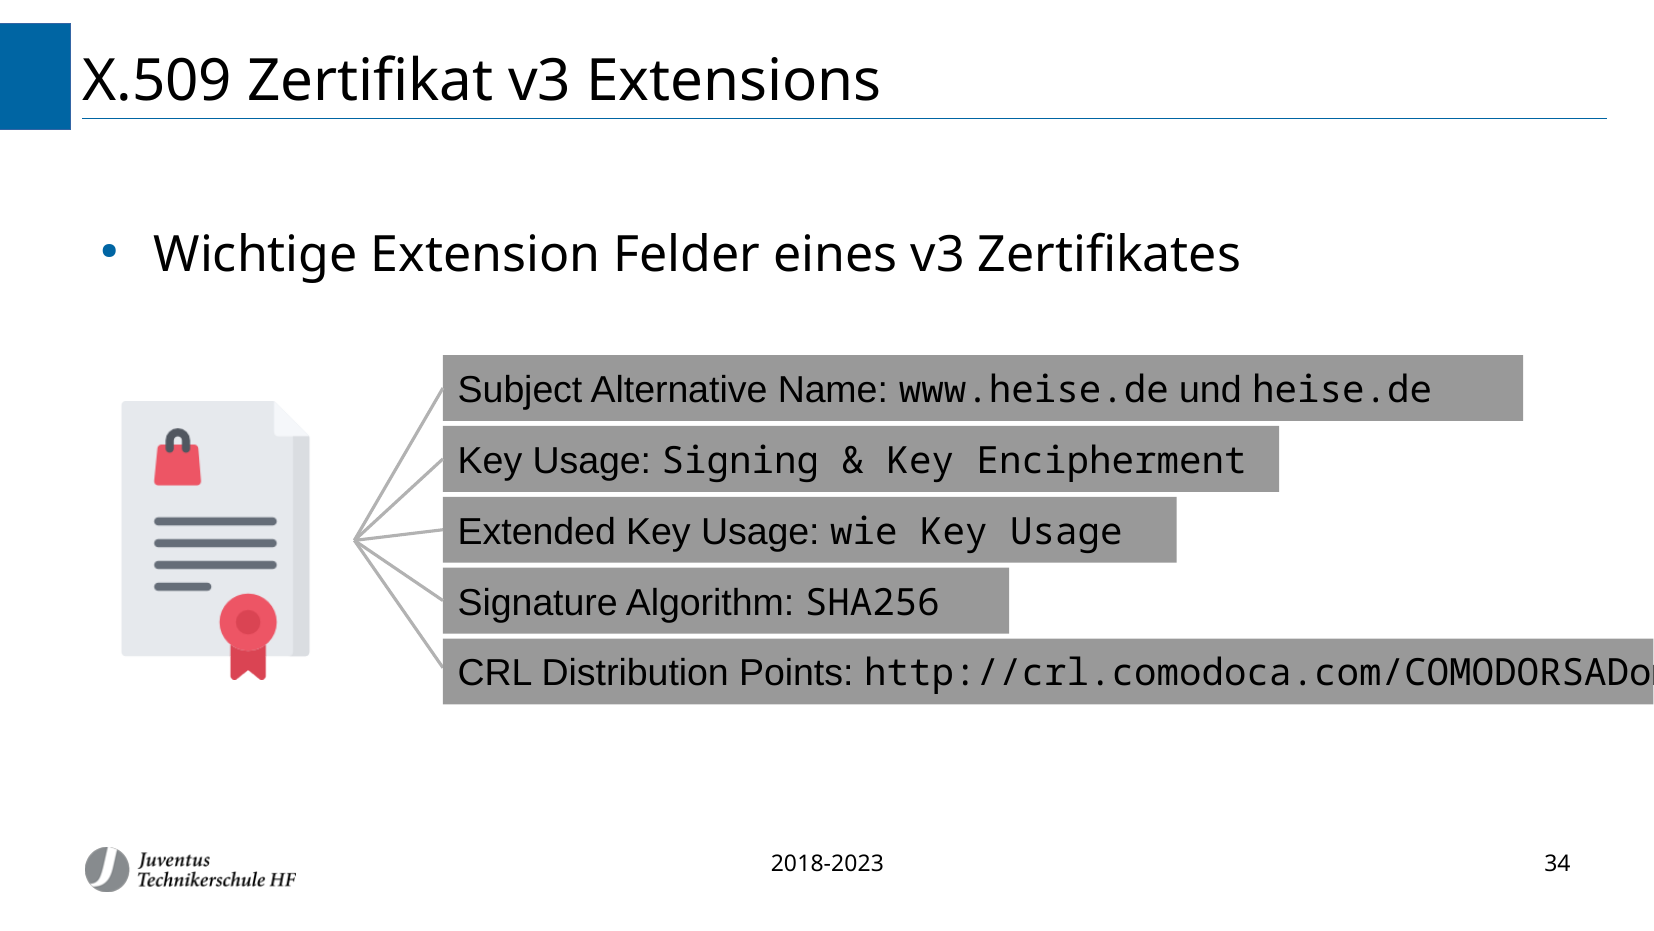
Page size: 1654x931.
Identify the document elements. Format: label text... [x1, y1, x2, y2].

picture [76, 401, 355, 680]
text_box Key Usage: Signing & Key Encipherment [442, 425, 1280, 485]
text_box Signature Algorithm: SHA256 [442, 567, 1010, 627]
text_box Extended Key Usage: wie Key Usage [442, 496, 1177, 556]
title X.509 Zertifikat v3 Extensions [82, 37, 1571, 119]
text_box Subject Alternative Name: www.heise.de und heise.de [442, 355, 1524, 414]
list Wichtige Extension Felder eines v3 Zertifikates [82, 217, 1571, 662]
text_box CRL Distribution Points: http://crl.comodoca.com/COMODORSADomainValidationSecureServerCA.crl [442, 638, 1654, 697]
picture [85, 847, 296, 892]
list Wichtige Extension Felder eines v3 Zertifikates [82, 546, 1571, 758]
